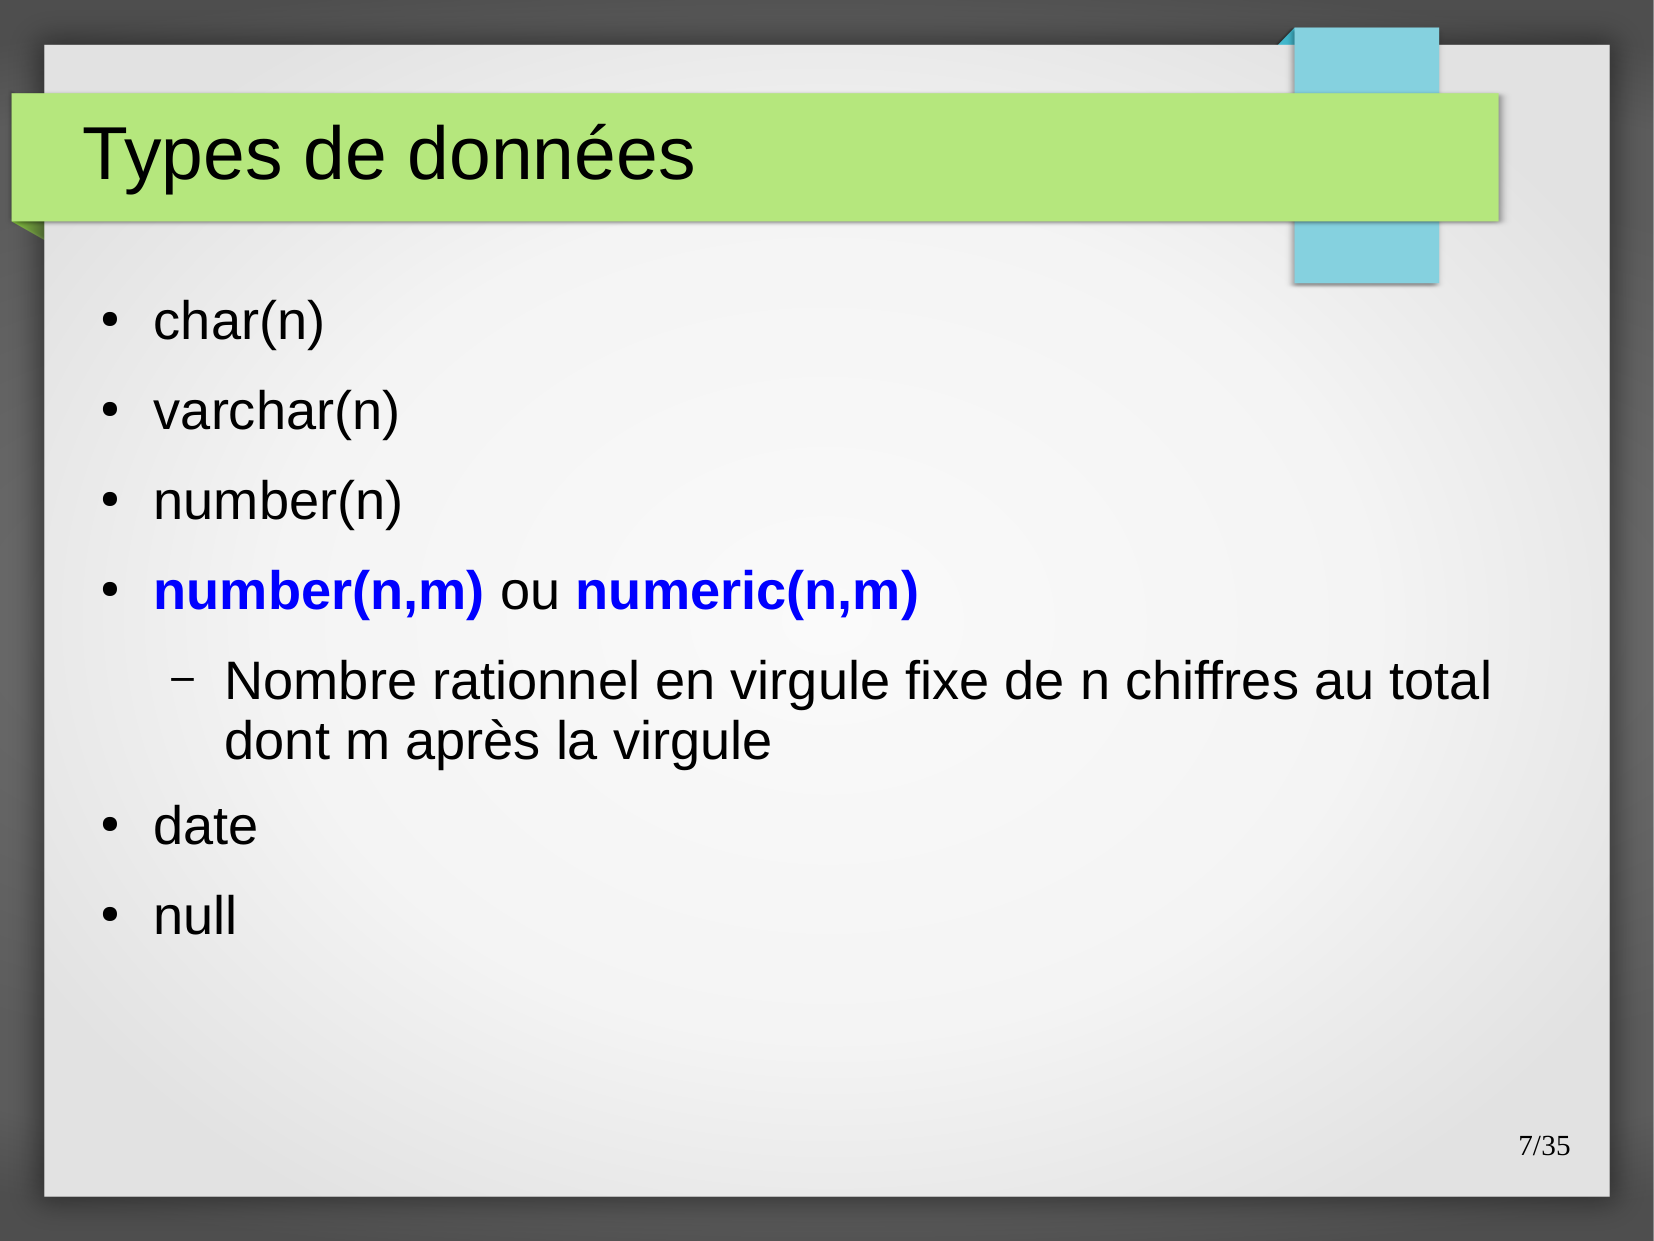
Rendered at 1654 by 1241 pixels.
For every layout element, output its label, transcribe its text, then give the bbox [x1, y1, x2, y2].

list char(n) varchar(n) number(n) number(n,m) ou numeric(n,m) Nombre rationnel en virgule fixe de n chiffres au total dont m après la virgule date null [82, 290, 1571, 1109]
picture [0, 0, 1654, 1241]
title Types de données [82, 94, 1264, 213]
